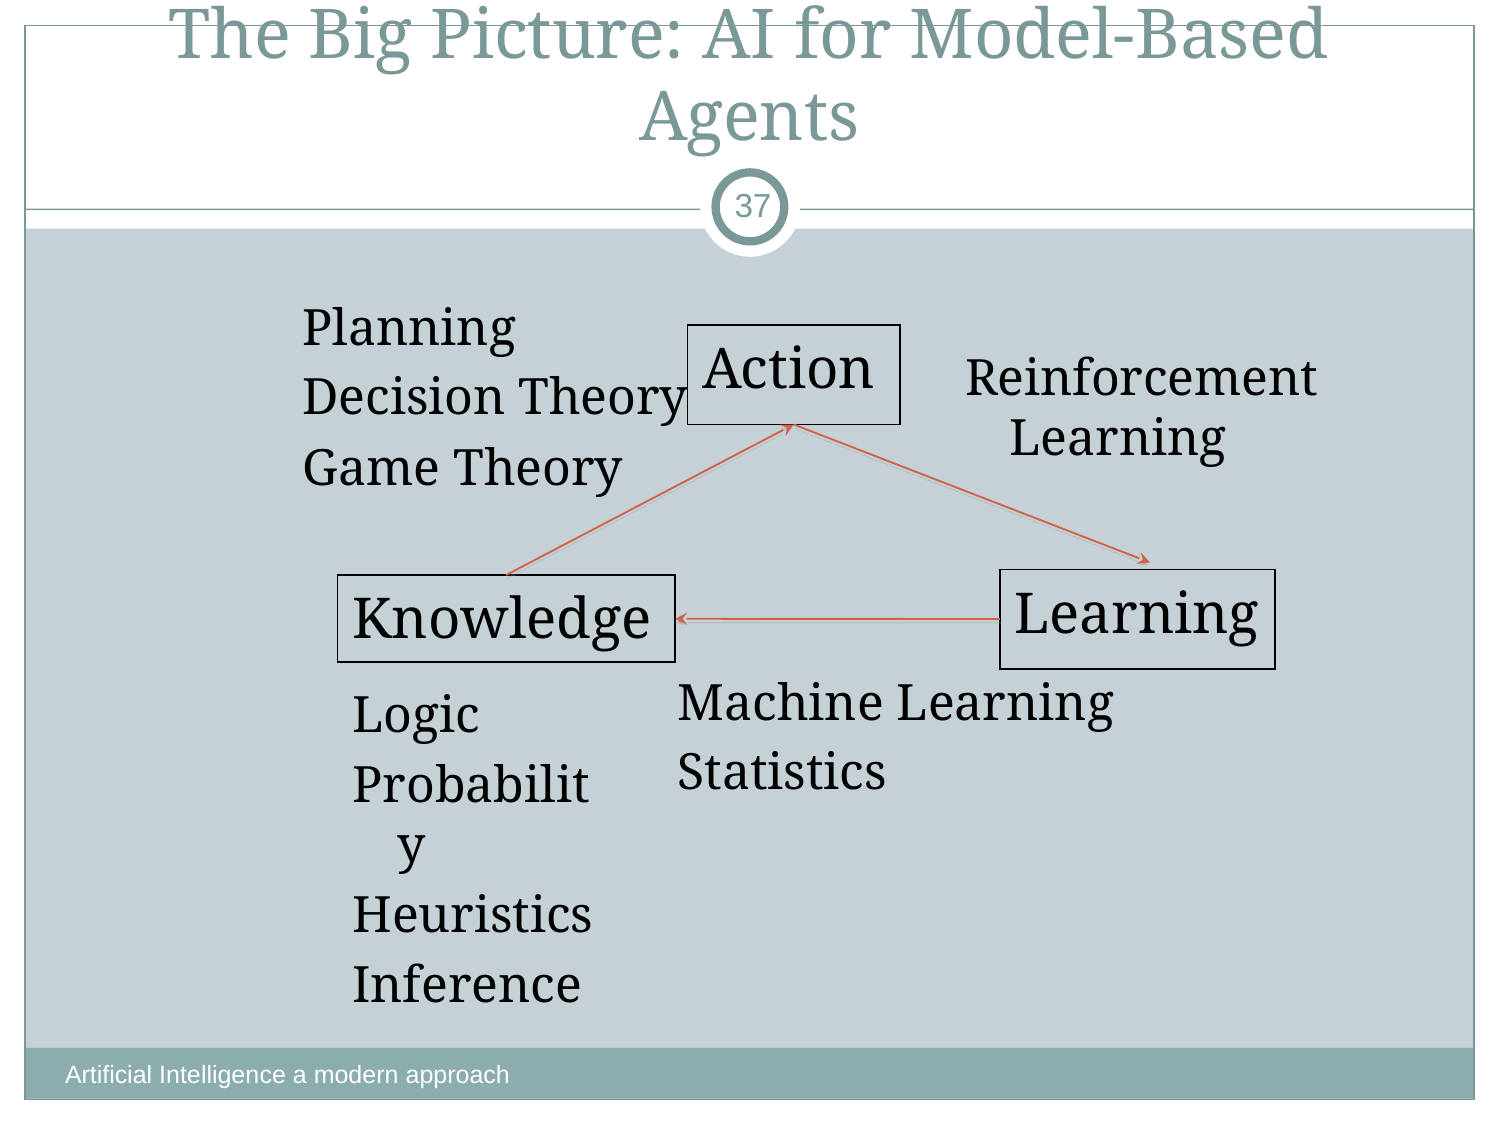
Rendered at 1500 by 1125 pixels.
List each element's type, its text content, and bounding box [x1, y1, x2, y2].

text_box <number> [715, 168, 791, 241]
list Action [713, 324, 900, 425]
text_box Artificial Intelligence a modern approach [49, 1051, 638, 1112]
text_box Reinforcement Learning [950, 337, 1375, 513]
text_box Knowledge [337, 588, 675, 663]
text_box Logic Probability Heuristics Inference [337, 674, 625, 975]
text_box Machine Learning Statistics [662, 662, 1150, 875]
title The Big Picture: AI for Model-Based Agents [49, 37, 1450, 162]
text_box Learning [999, 569, 1275, 669]
text_box Planning Decision Theory Game Theory [287, 287, 713, 588]
